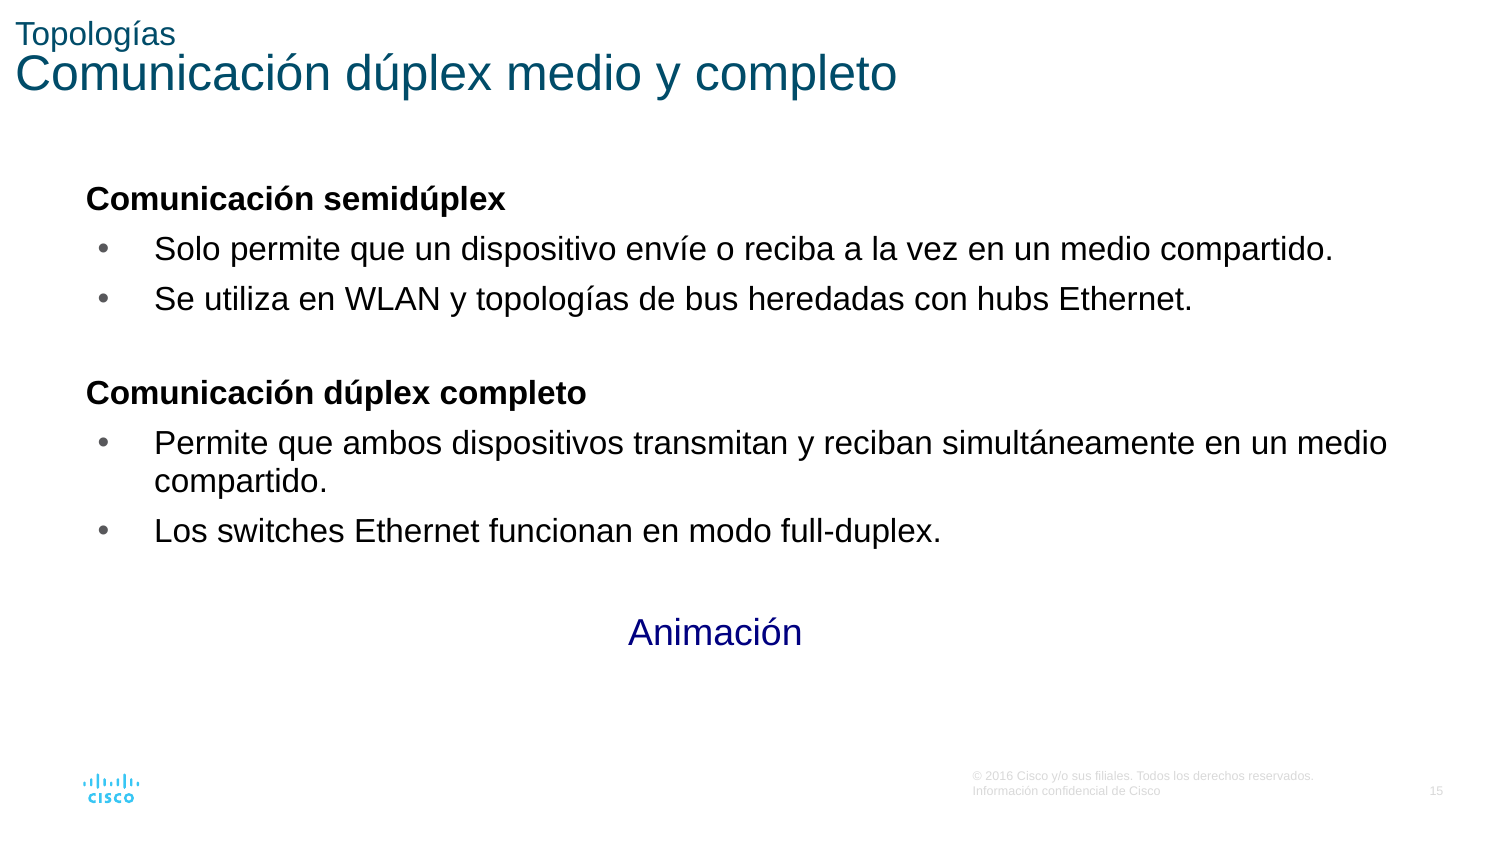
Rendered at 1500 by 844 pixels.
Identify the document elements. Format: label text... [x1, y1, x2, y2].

list Comunicación semidúplex Solo permite que un dispositivo envíe o reciba a la vez en un medio compartido. Se utiliza en WLAN y topologías de bus heredadas con hubs Ethernet. Comunicación dúplex completo Permite que ambos dispositivos transmitan y reciban simultáneamente en un medio compartido. Los switches Ethernet funcionan en modo full-duplex. [70, 169, 1430, 562]
text_box Topologías Comunicación dúplex medio y completo [0, 0, 1369, 121]
text_box Animación [613, 604, 916, 680]
